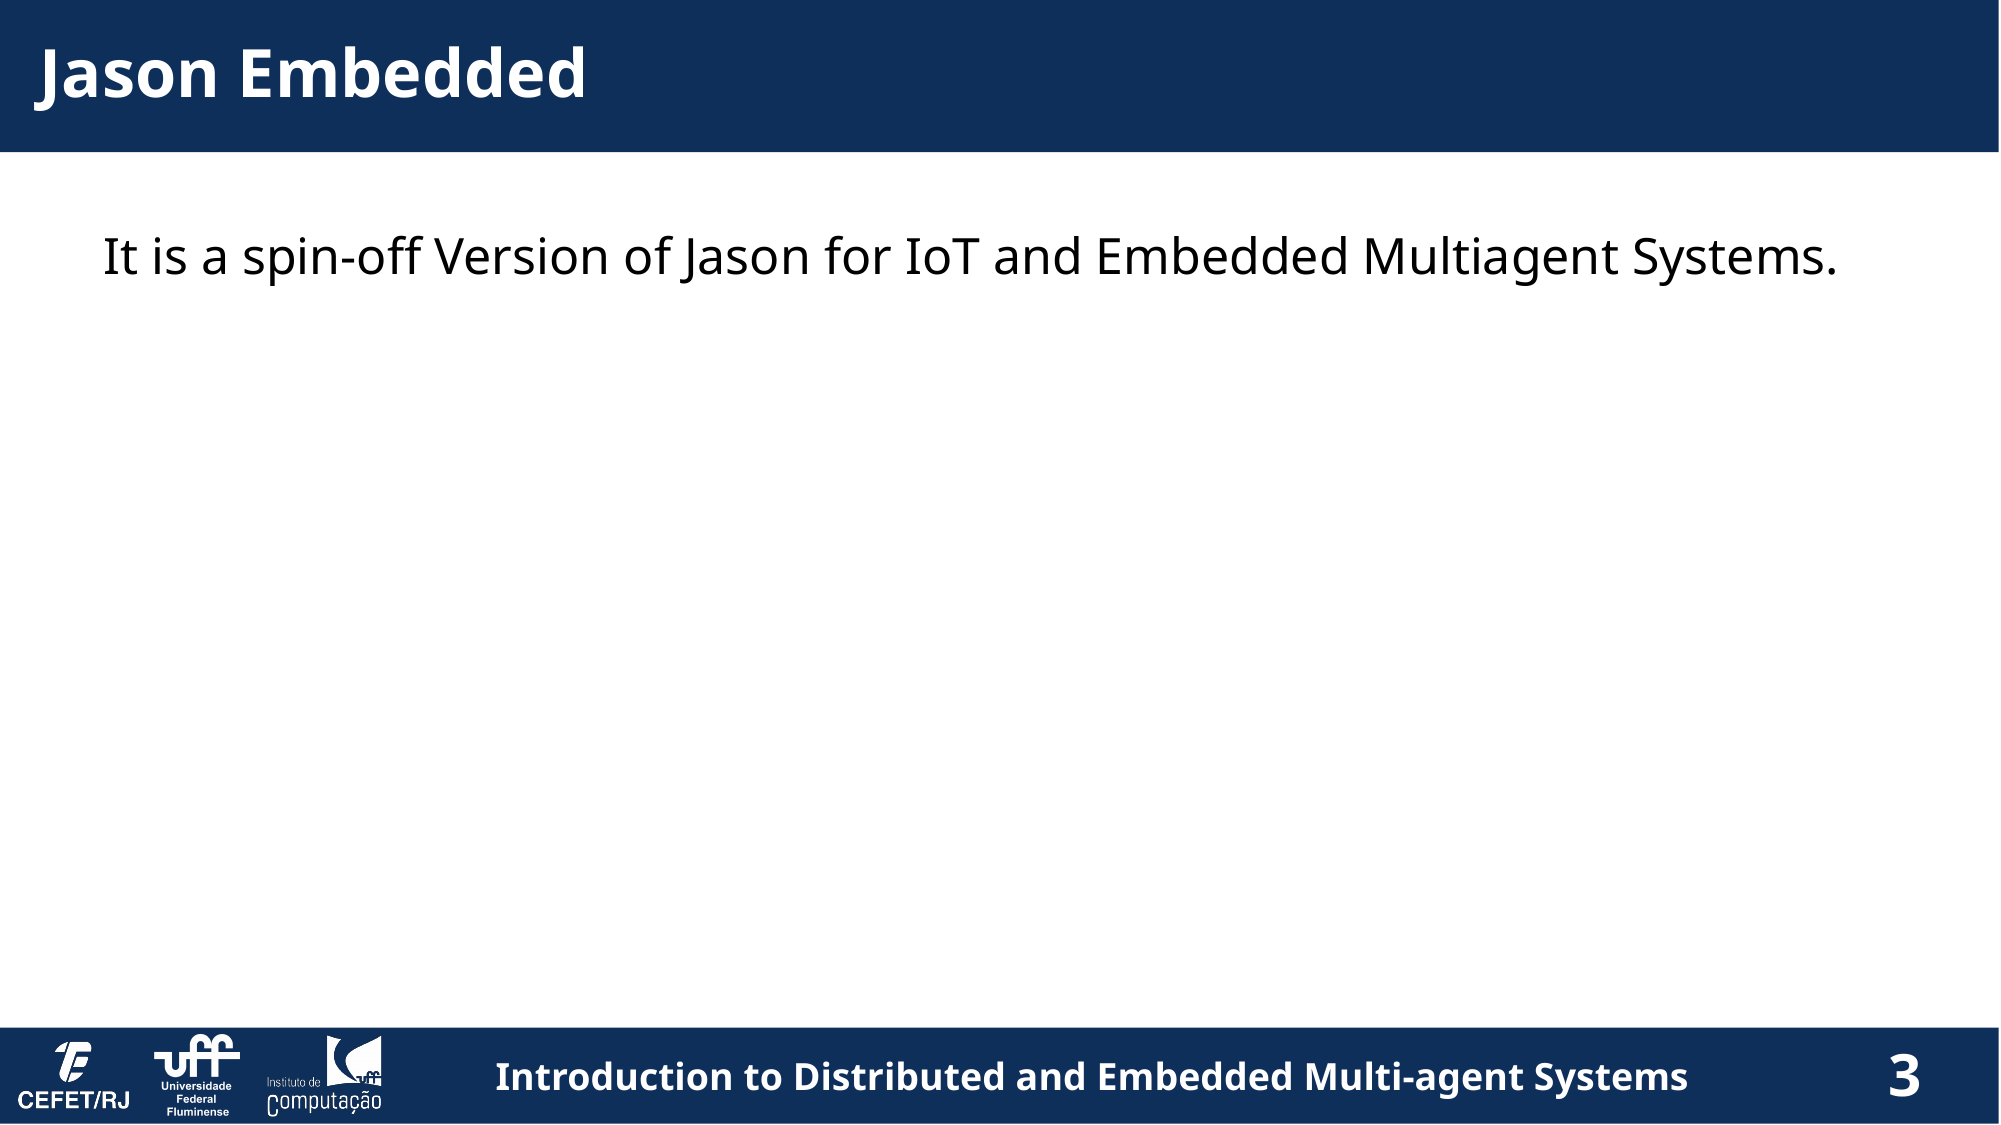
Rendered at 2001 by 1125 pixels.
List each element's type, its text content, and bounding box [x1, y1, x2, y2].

picture [265, 1033, 383, 1117]
text_box It is a spin-off Version of Jason for IoT and Embedded Multiagent Systems. [88, 216, 1947, 292]
picture [153, 1033, 241, 1121]
picture [18, 1021, 129, 1125]
text_box Jason Embedded [25, 23, 1999, 119]
